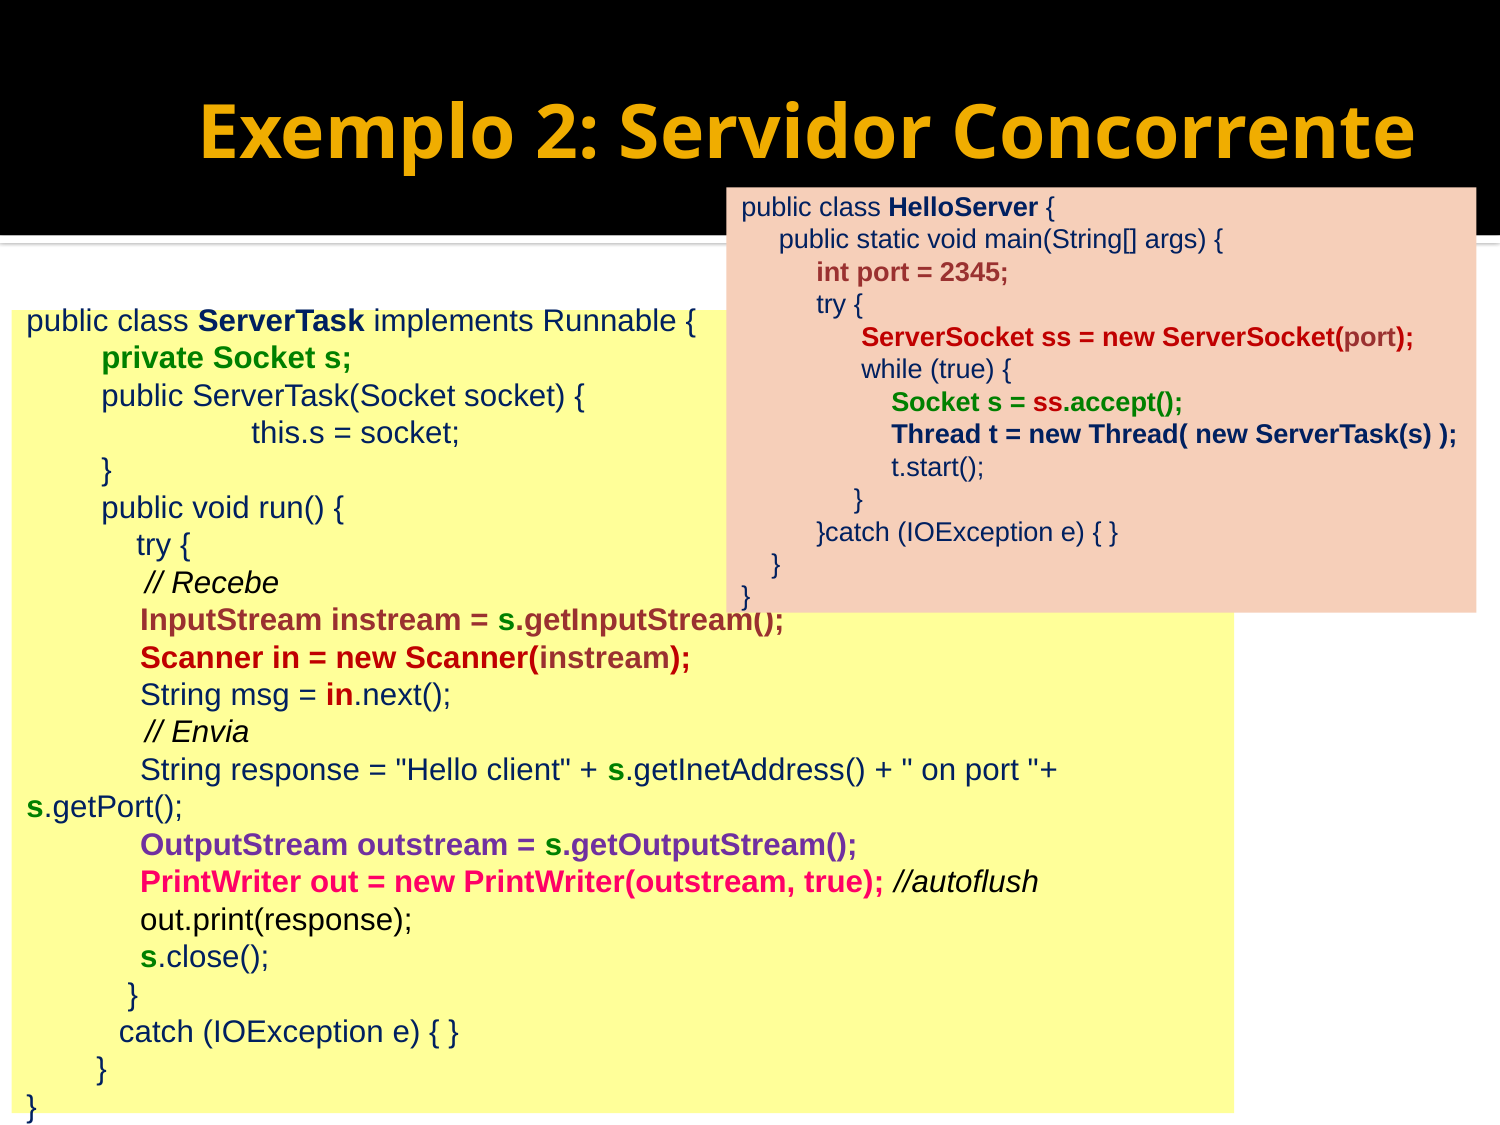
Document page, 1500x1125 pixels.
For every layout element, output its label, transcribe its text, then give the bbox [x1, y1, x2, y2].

text_box public class HelloServer { public static void main(String[] args) { int port = 2345; try { ServerSocket ss = new ServerSocket(port); while (true) { Socket s = ss.accept(); Thread t = new Thread( new ServerTask(s) ); t.start(); } }catch (IOException e) { } } } [726, 187, 1477, 613]
text_box public class ServerTask implements Runnable { private Socket s; public ServerTask(Socket socket) { this.s = socket; } public void run() { try { // Recebe InputStream instream = s.getInputStream(); Scanner in = new Scanner(instream); String msg = in.next(); // Envia String response = "Hello client" + s.getInetAddress() + " on port "+ s.getPort(); OutputStream outstream = s.getOutputStream(); PrintWriter out = new PrintWriter(outstream, true); //autoflush out.print(response); s.close(); } catch (IOException e) { } } } [11, 310, 1235, 1114]
title Exemplo 2: Servidor Concorrente [75, 25, 1425, 231]
